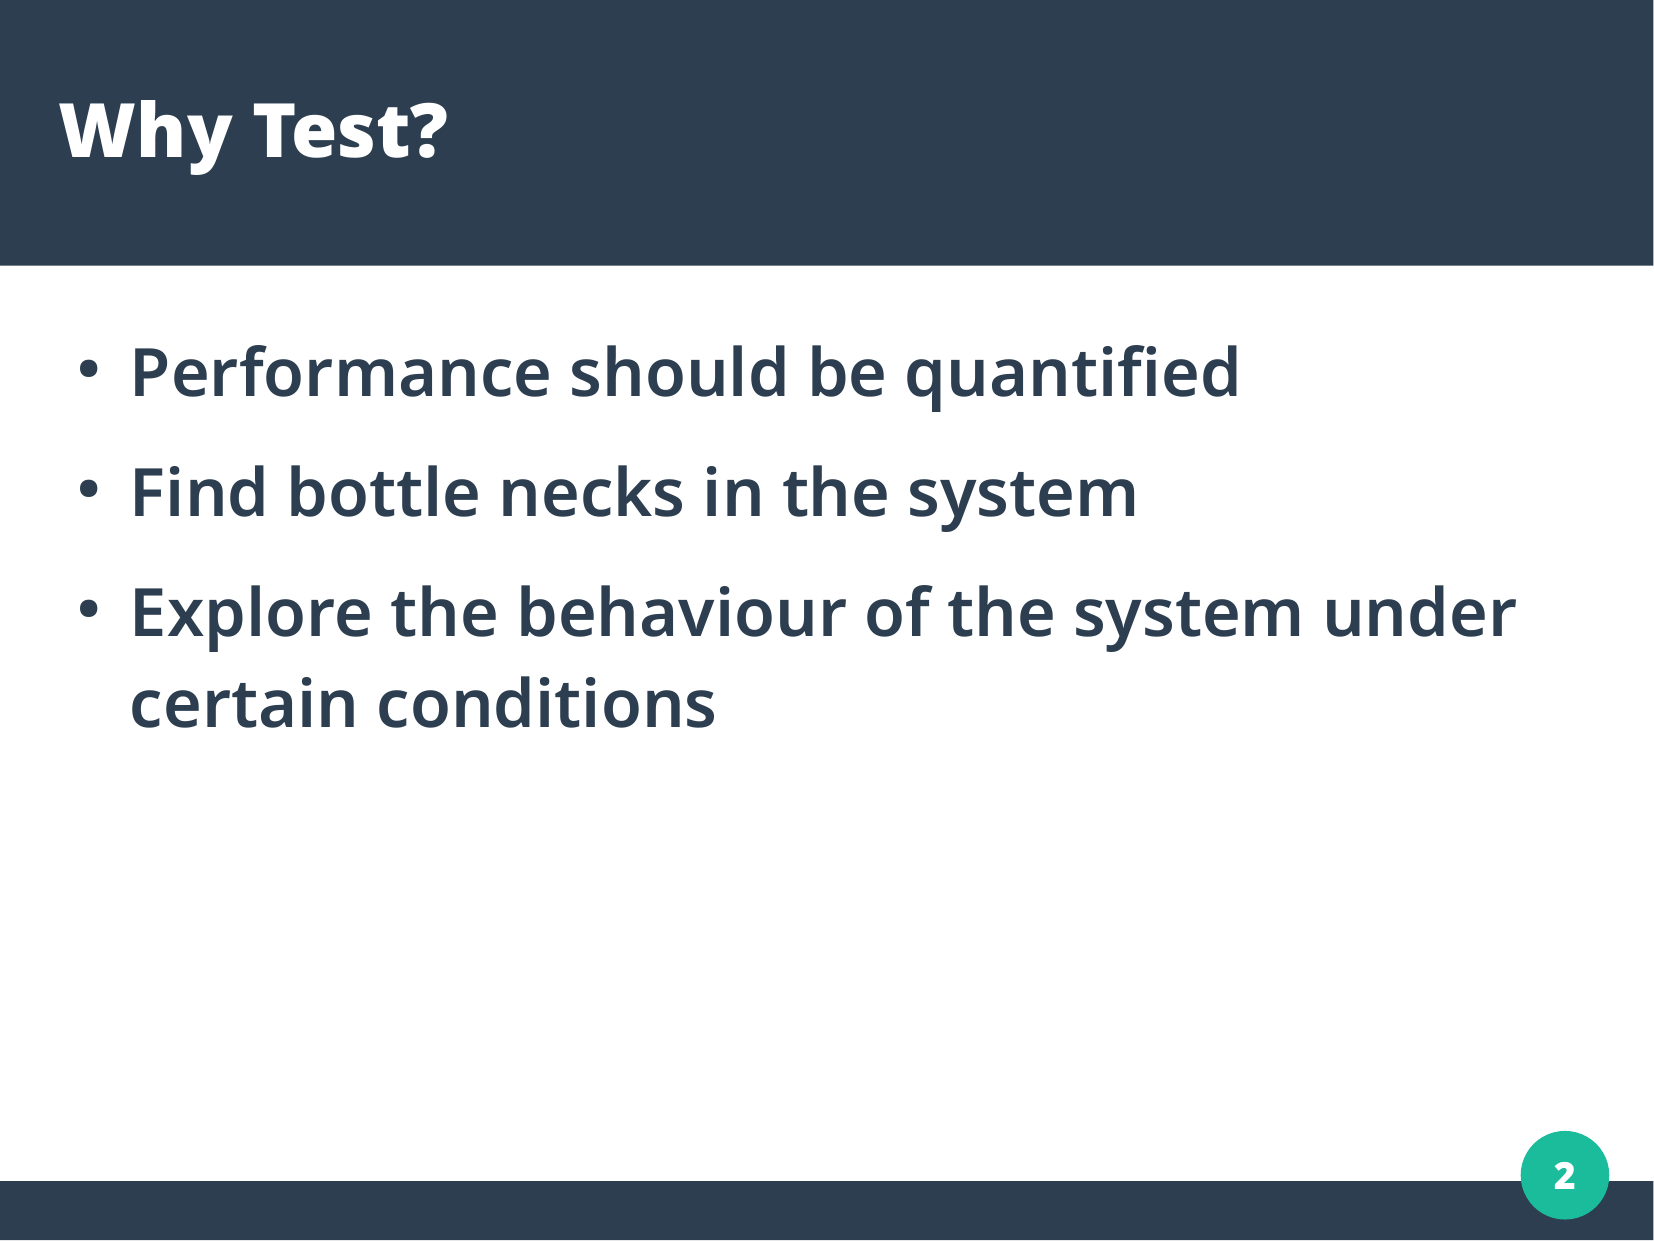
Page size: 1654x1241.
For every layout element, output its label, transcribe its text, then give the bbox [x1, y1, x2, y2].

title Why Test? [59, 49, 1595, 207]
list Performance should be quantified Find bottle necks in the system Explore the behaviour of the system under certain conditions [59, 324, 1595, 1152]
